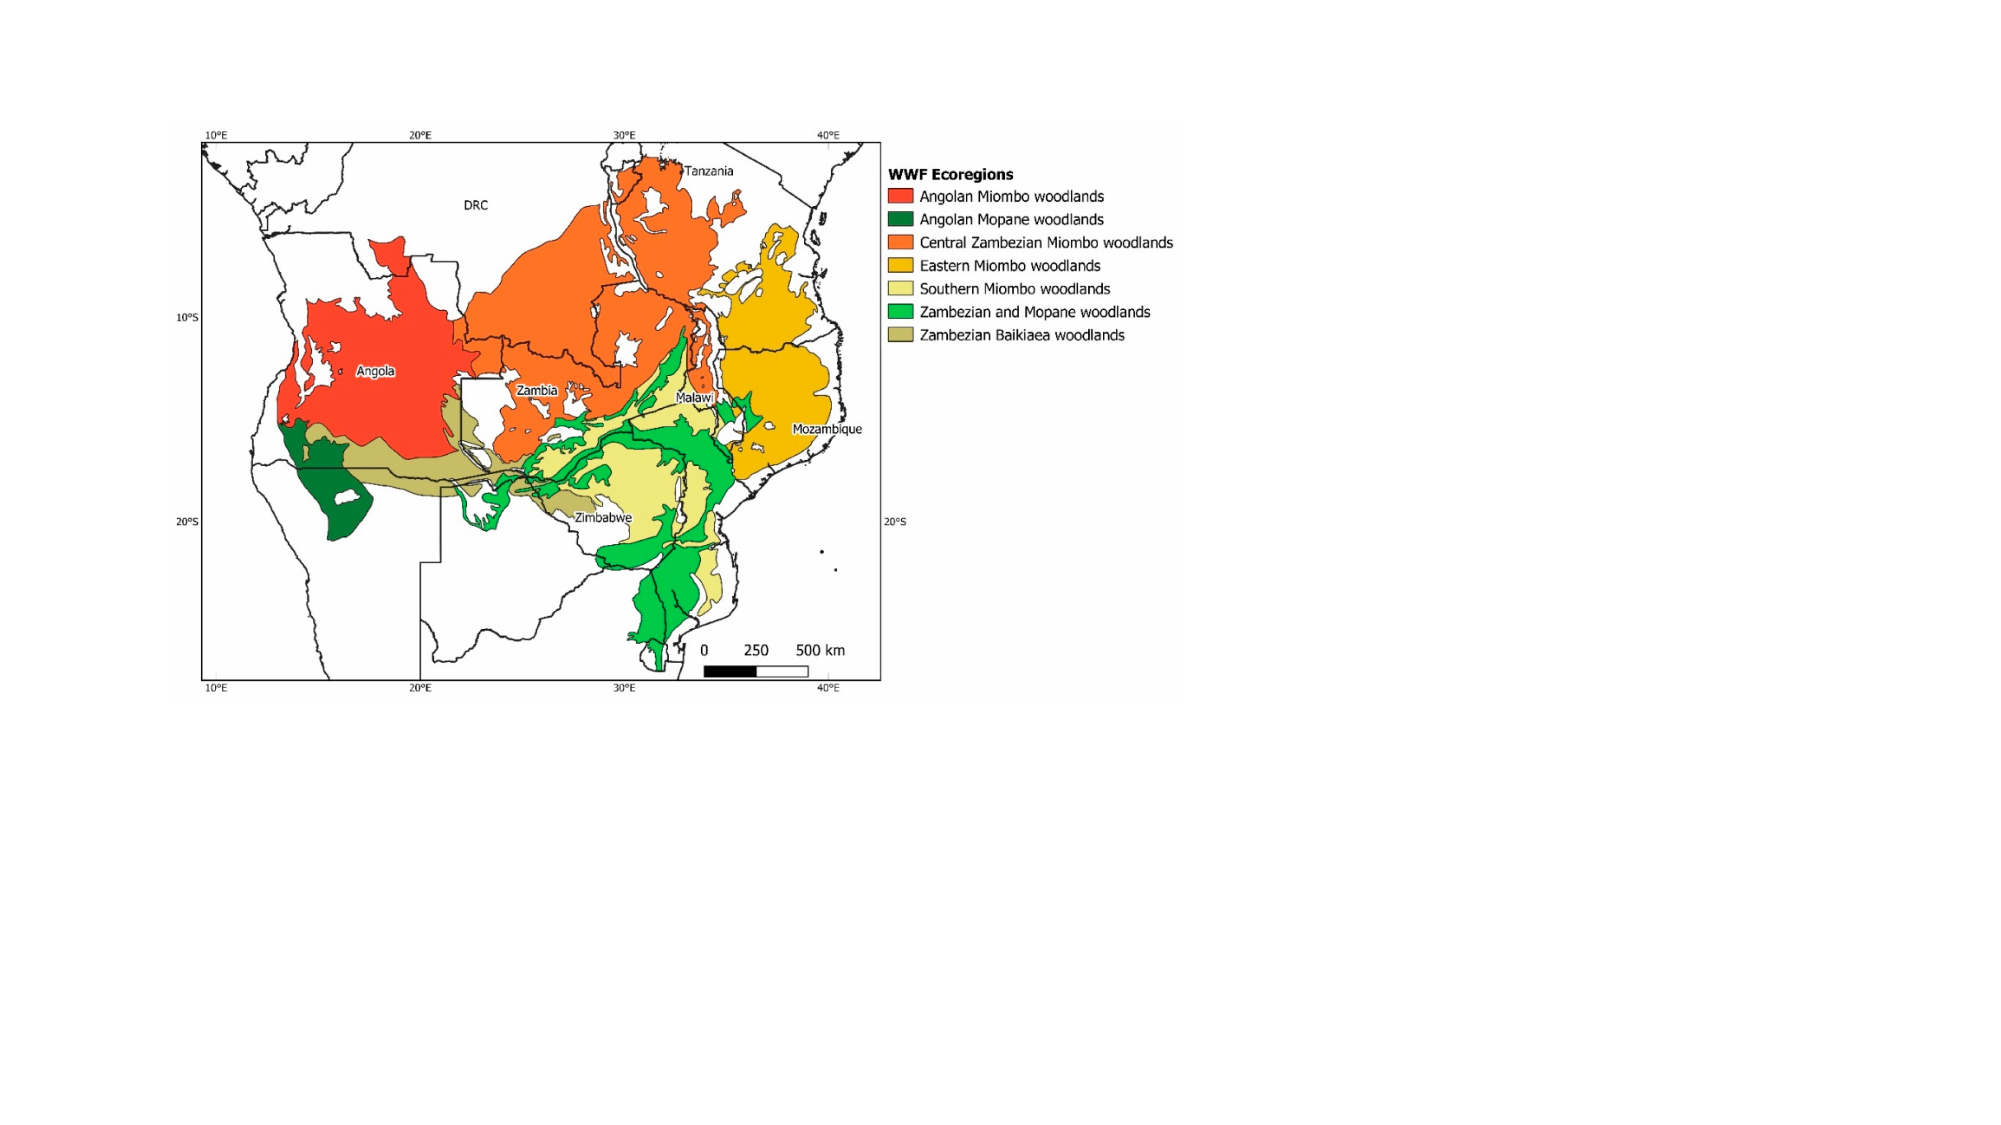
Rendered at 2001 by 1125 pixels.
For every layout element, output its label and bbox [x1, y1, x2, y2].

picture [169, 123, 1183, 701]
